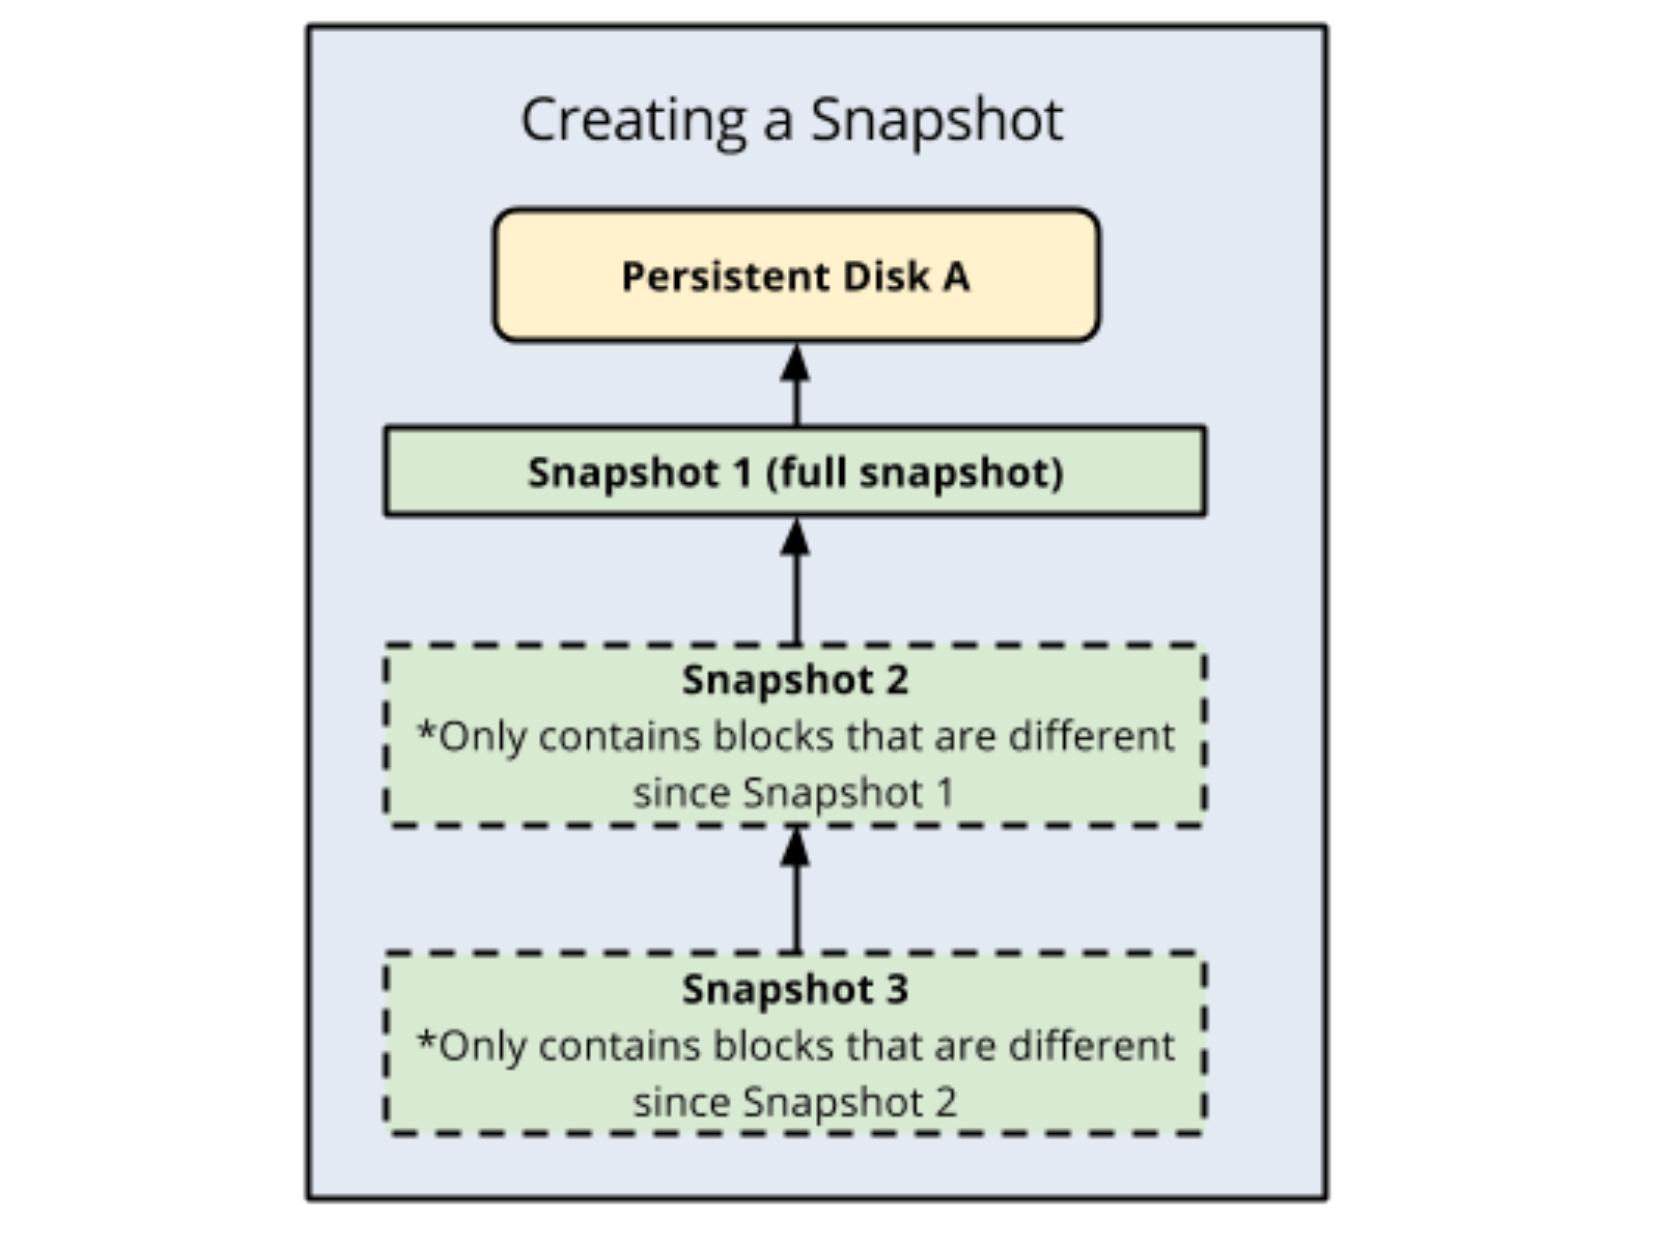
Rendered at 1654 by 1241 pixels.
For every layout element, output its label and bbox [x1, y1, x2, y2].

picture [283, 4, 1347, 1217]
